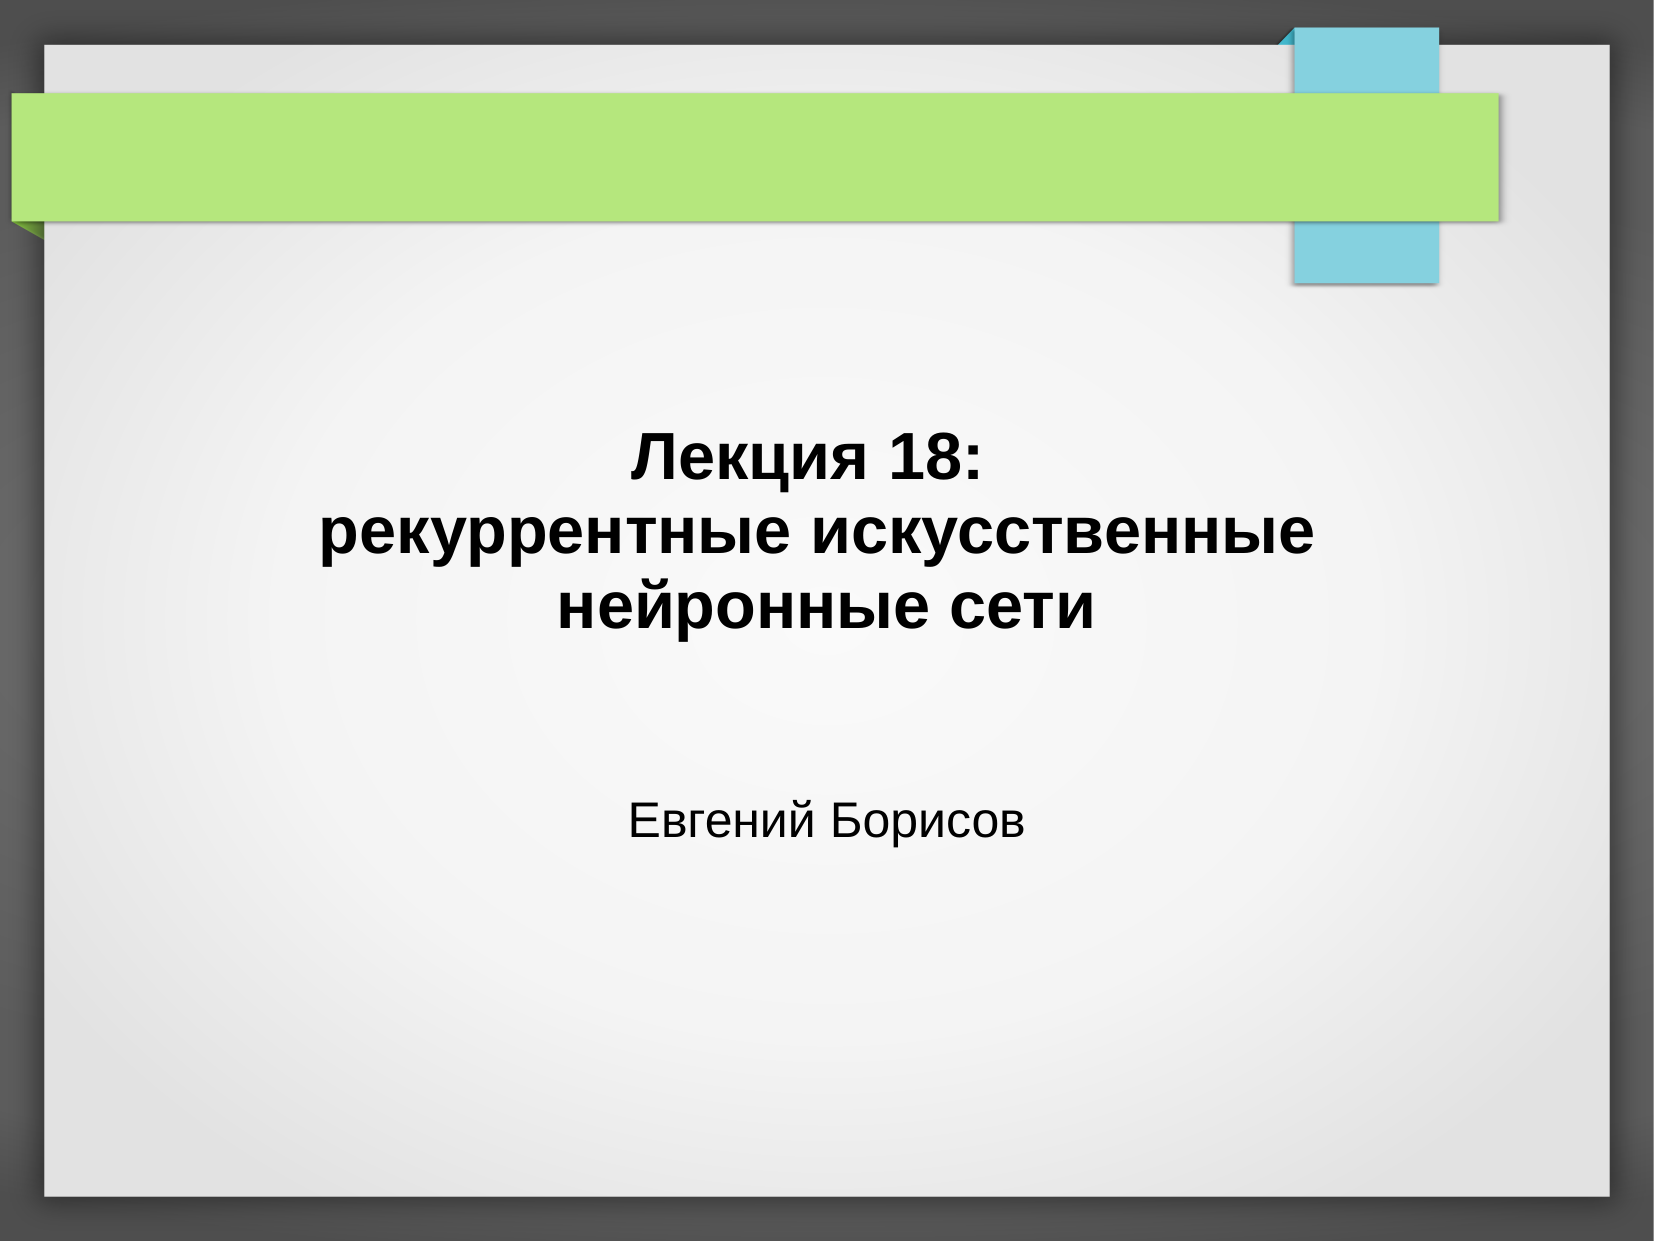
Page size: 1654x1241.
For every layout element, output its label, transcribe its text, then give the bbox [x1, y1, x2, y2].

subtitle Лекция 18: рекуррентные искусственные нейронные сети Евгений Борисов [82, 290, 1571, 1010]
picture [0, 0, 1654, 1241]
